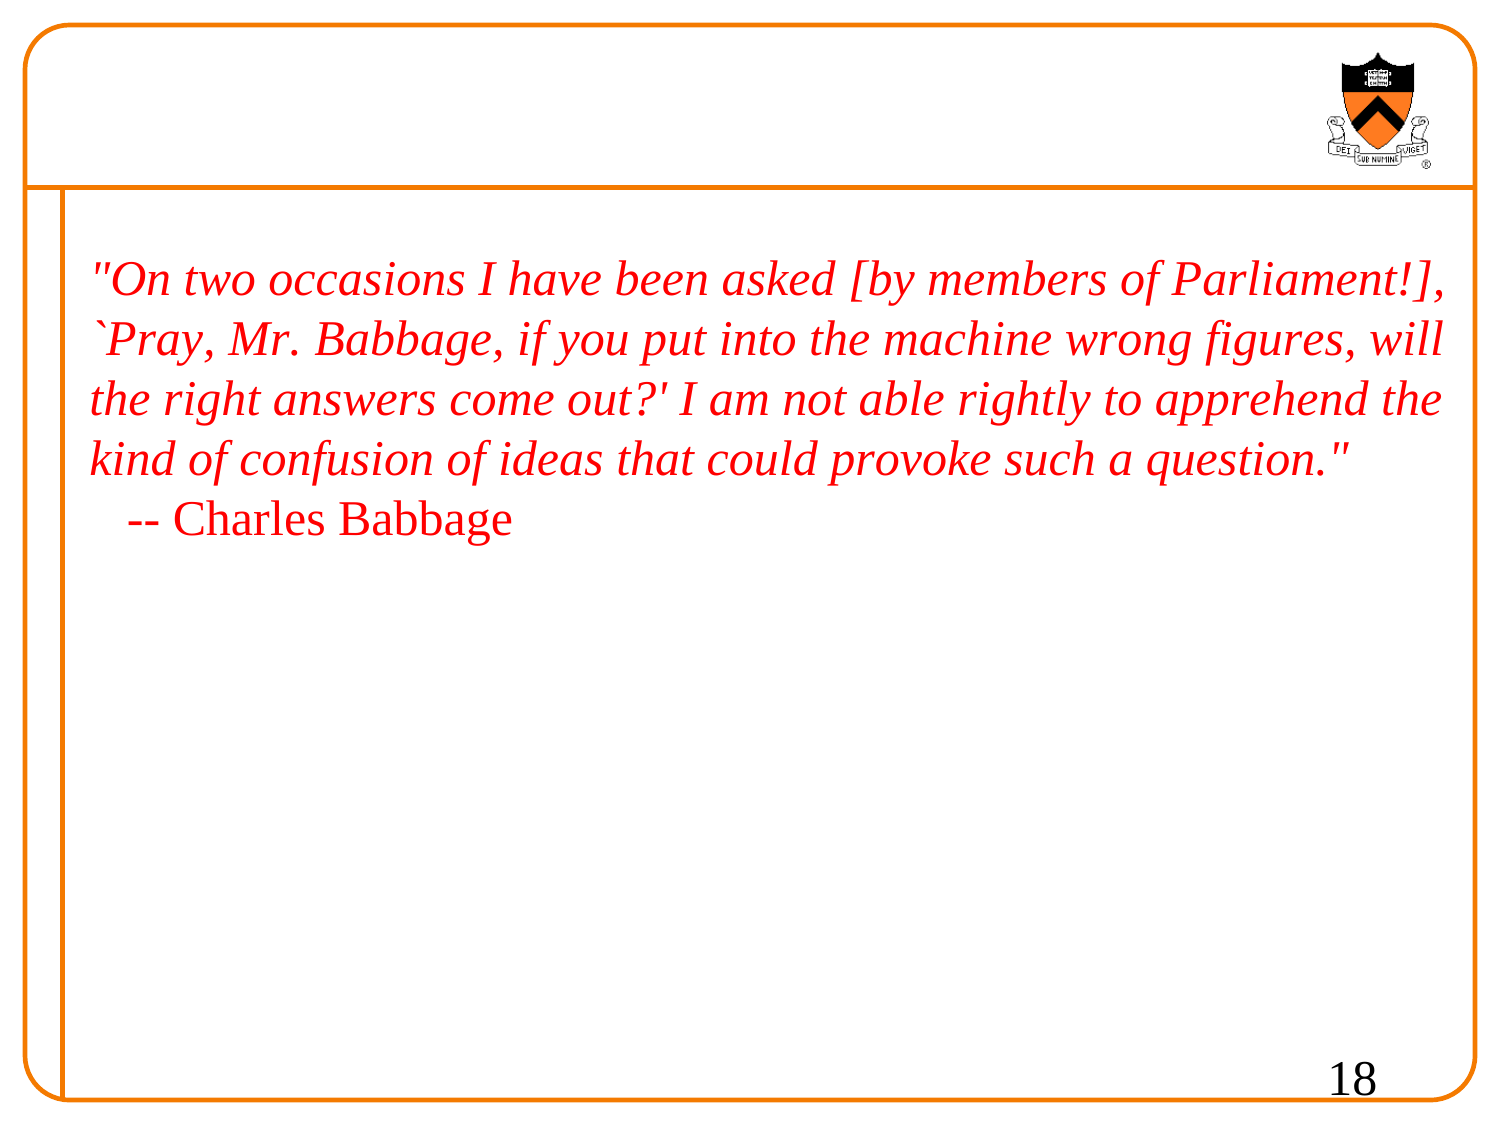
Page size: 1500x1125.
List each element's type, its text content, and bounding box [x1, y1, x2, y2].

text_box "On two occasions I have been asked [by members of Parliament!], `Pray, Mr. Babbage, if you put into the machine wrong figures, will the right answers come out?' I am not able rightly to apprehend the kind of confusion of ideas that could provoke such a question." -- Charles Babbage [74, 237, 1474, 553]
picture [1325, 49, 1431, 169]
